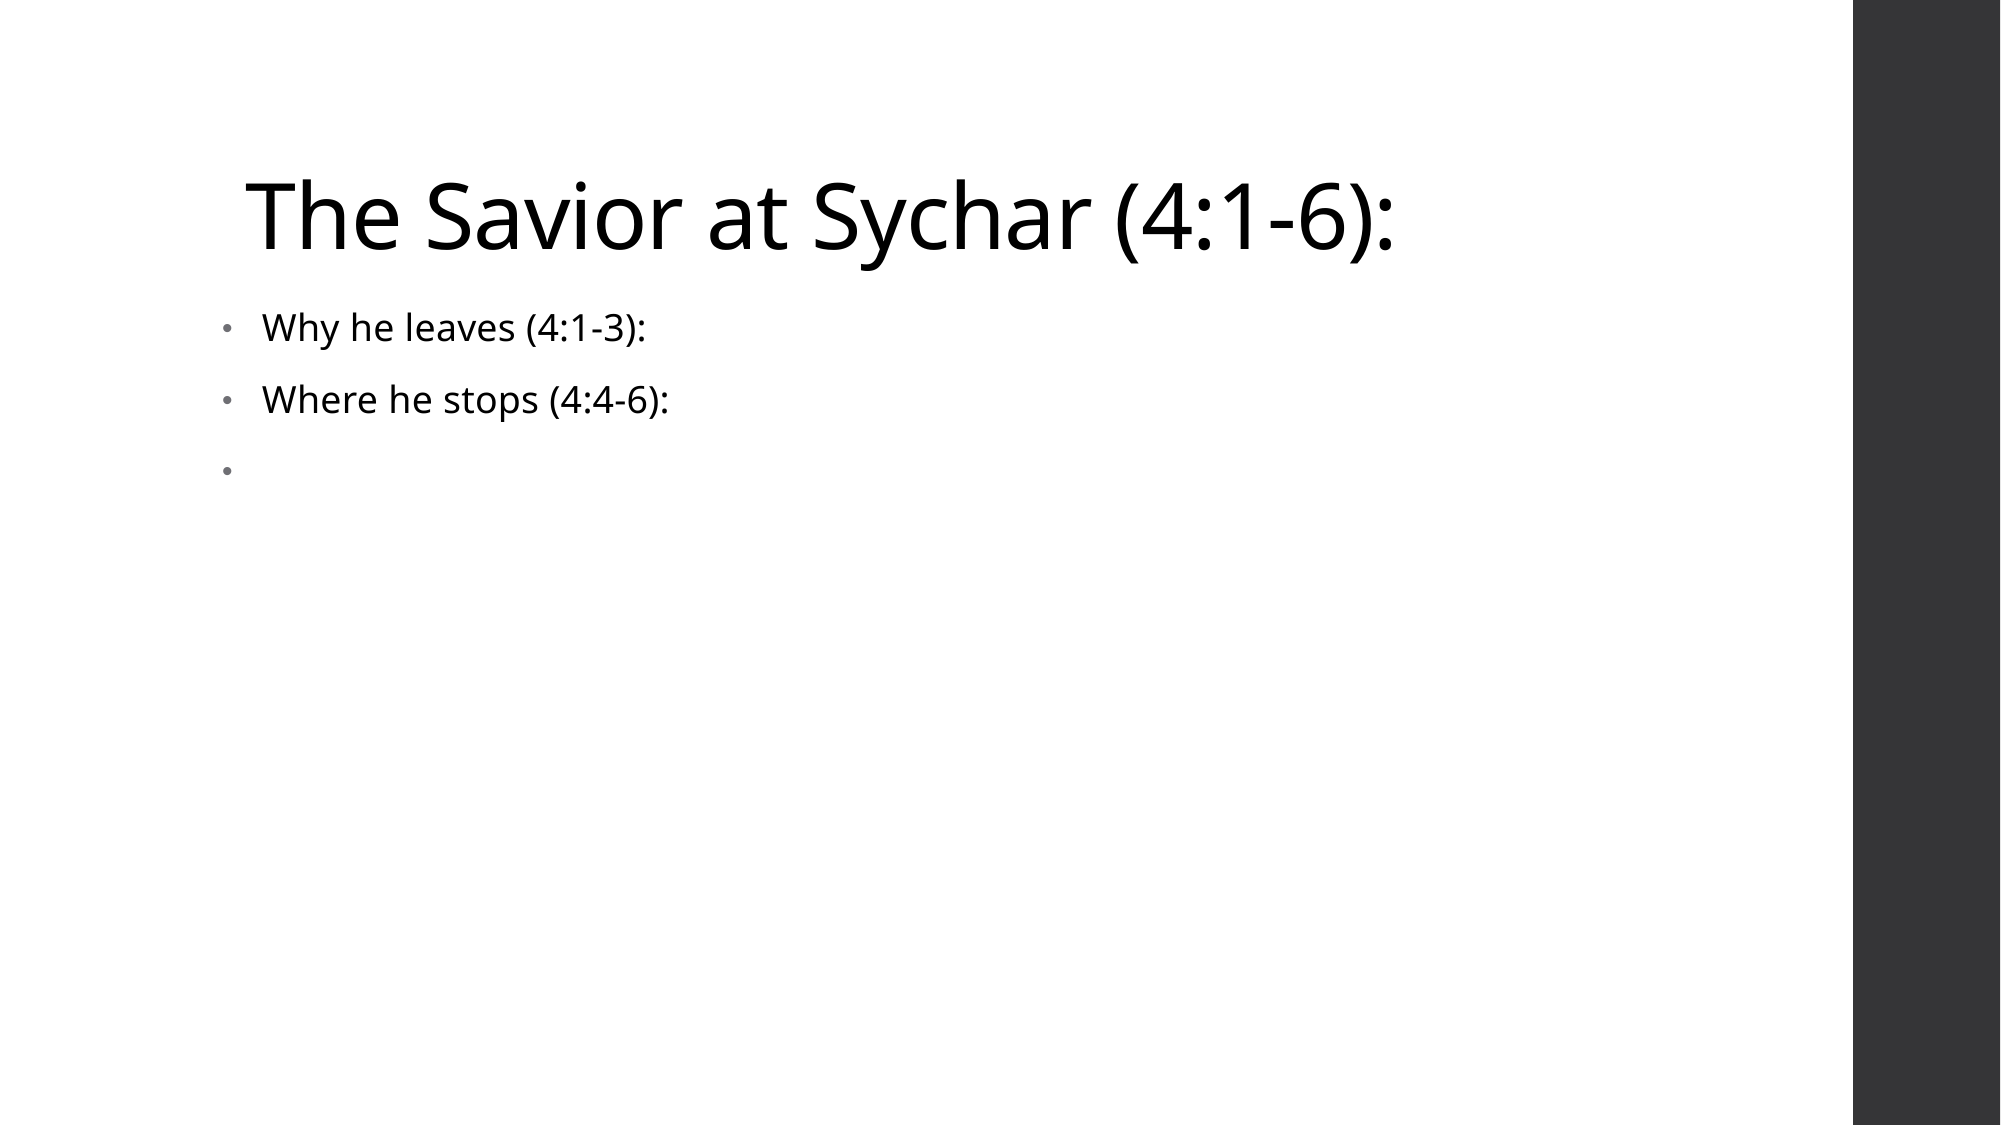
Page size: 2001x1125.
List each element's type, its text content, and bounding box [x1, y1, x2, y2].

list Why he leaves (4:1-3): Where he stops (4:4-6): [206, 299, 1617, 1014]
title The Savior at Sychar (4:1-6): [206, 60, 1797, 278]
